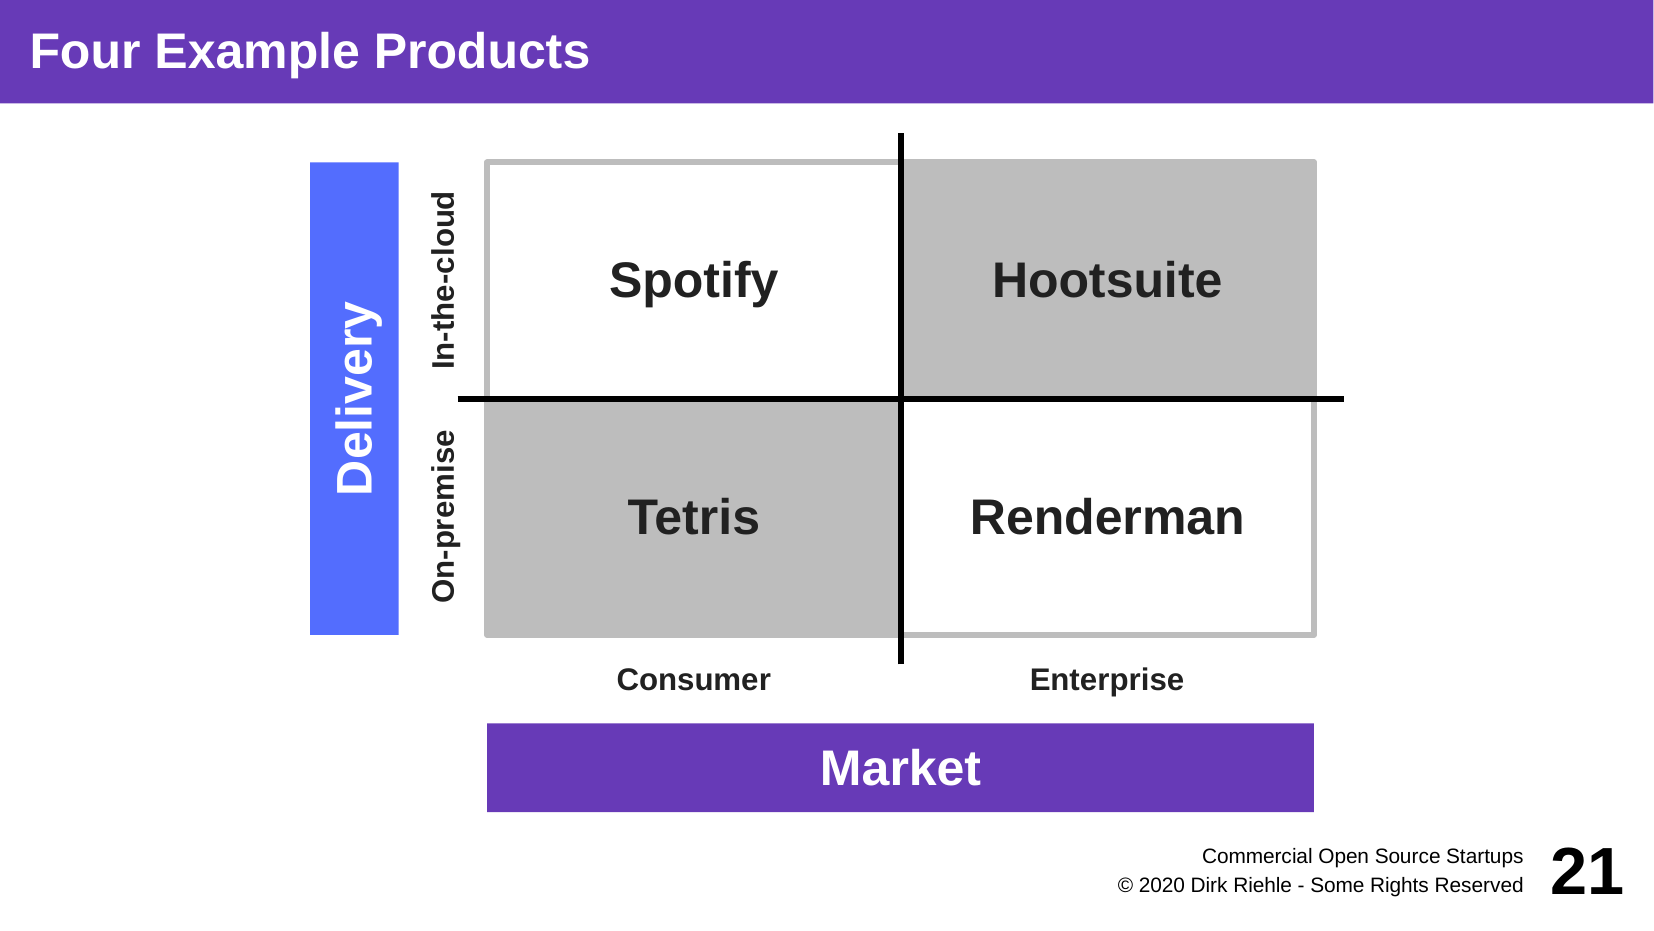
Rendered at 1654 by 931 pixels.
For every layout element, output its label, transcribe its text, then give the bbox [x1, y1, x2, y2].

text_box On-premise [399, 399, 484, 635]
text_box In-the-cloud [399, 162, 484, 399]
text_box Enterprise [900, 638, 1314, 723]
text_box Renderman [904, 402, 1311, 632]
text_box Tetris [490, 402, 898, 632]
text_box Hootsuite [904, 165, 1311, 396]
text_box Delivery [310, 162, 399, 635]
text_box Market [487, 723, 1314, 813]
title Four Example Products [0, 0, 1654, 104]
text_box Spotify [490, 165, 898, 396]
text_box Consumer [487, 638, 900, 723]
